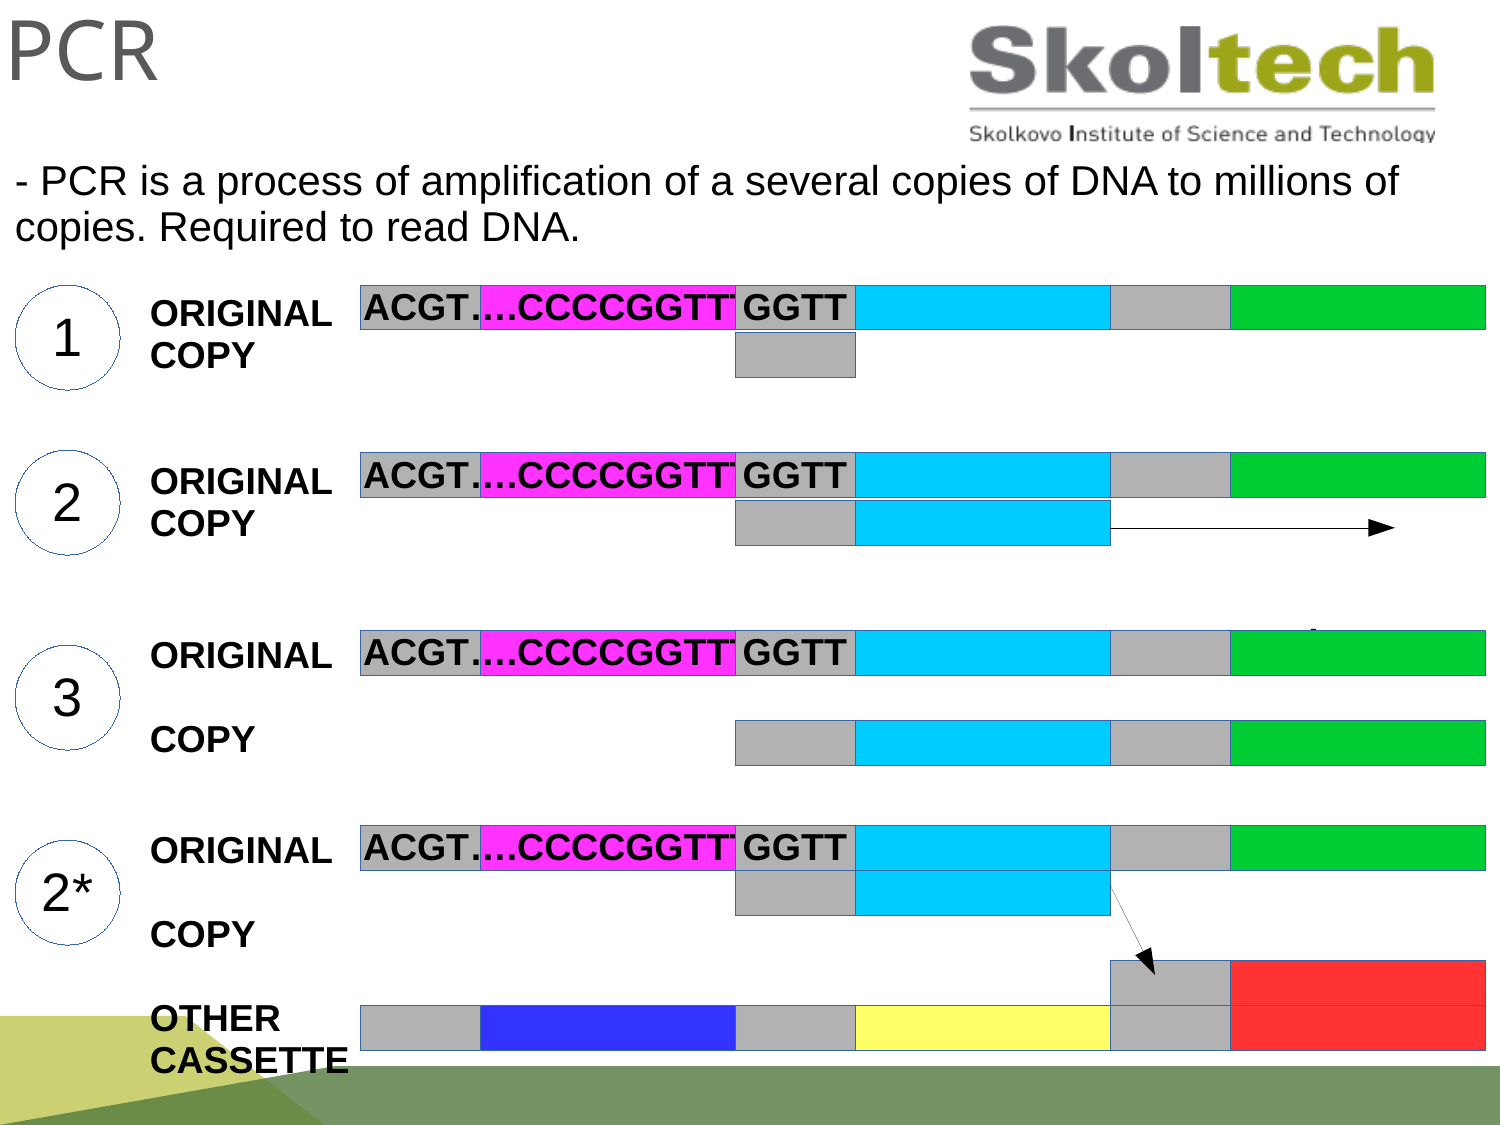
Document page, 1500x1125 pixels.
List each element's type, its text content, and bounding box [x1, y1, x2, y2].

text_box [376, 825, 480, 871]
text_box [361, 630, 480, 676]
text_box ORIGINAL COPY [135, 452, 361, 627]
text_box [376, 838, 380, 849]
text_box 2* [15, 840, 121, 946]
text_box - PCR is a process of amplification of a several copies of DNA to millions of copies. Required to read DNA. [0, 149, 1486, 258]
text_box [735, 500, 1111, 546]
text_box GGTT [735, 630, 855, 676]
text_box GGTT [735, 285, 855, 330]
text_box ACGT….CCCCGGTTTAA…. [480, 452, 735, 498]
text_box [361, 452, 480, 498]
text_box [735, 720, 1486, 766]
text_box ACGT….CCCCGGTTTAA…. [480, 825, 735, 871]
text_box GGTT [735, 825, 855, 870]
text_box GGTT [735, 452, 855, 498]
text_box Copying [1200, 615, 1500, 672]
text_box ACGT….CCCCGGTTTAA…. [480, 630, 735, 676]
text_box [855, 452, 1486, 498]
title PCR [4, 0, 226, 98]
text_box [360, 960, 1486, 1051]
text_box [735, 825, 1486, 916]
text_box ORIGINAL COPY OTHER CASSETTE [135, 822, 376, 1125]
text_box ORIGINAL COPY [135, 627, 361, 811]
text_box 3 [15, 645, 121, 751]
text_box ACGT….CCCCGGTTTAA…. [480, 285, 735, 330]
text_box ORIGINAL COPY [135, 285, 361, 452]
text_box [735, 332, 856, 378]
text_box 2 [15, 450, 121, 556]
text_box [855, 630, 1486, 676]
text_box [855, 285, 1486, 330]
text_box 1 [15, 285, 121, 391]
text_box [361, 285, 480, 330]
